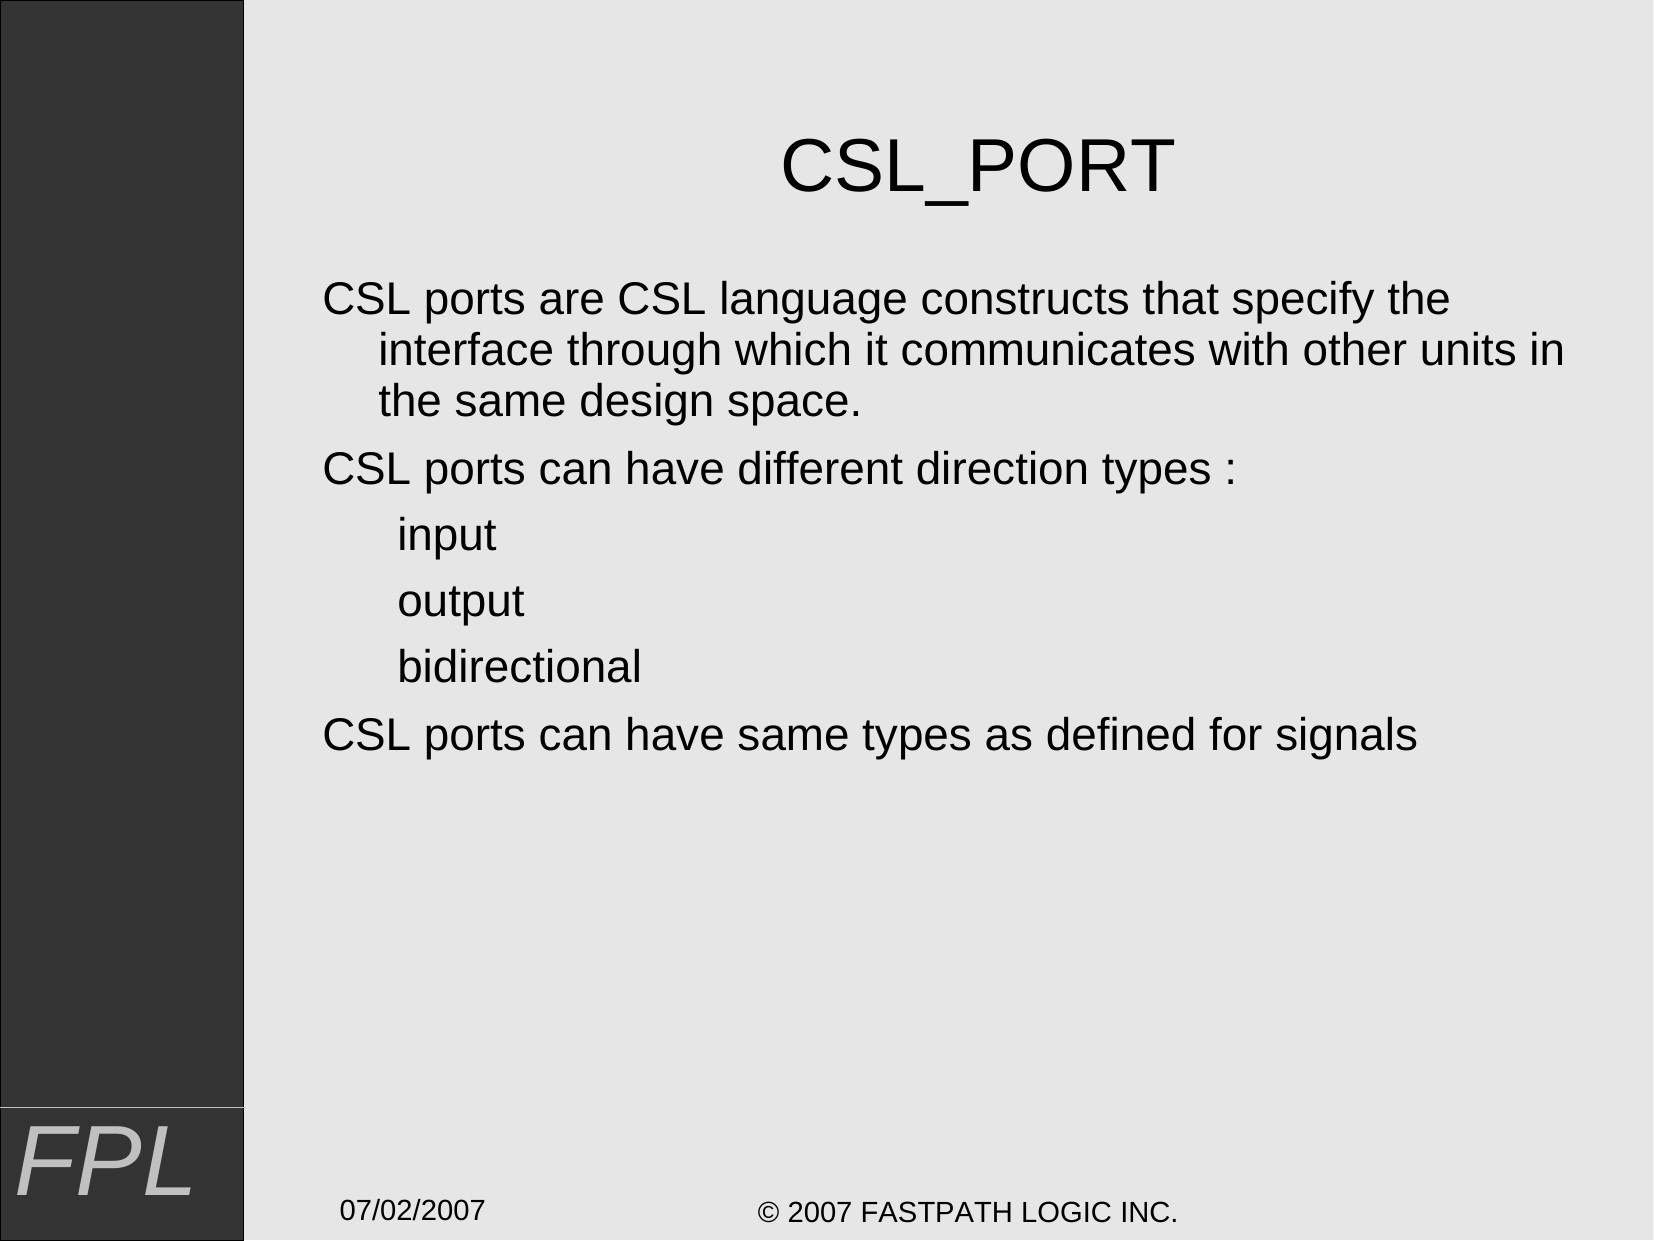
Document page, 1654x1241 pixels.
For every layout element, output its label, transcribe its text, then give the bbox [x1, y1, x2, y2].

title CSL_PORT [427, 57, 1530, 272]
list CSL ports are CSL language constructs that specify the interface through which it communicates with other units in the same design space. CSL ports can have different direction types : input output bidirectional CSL ports can have same types as defined for signals [322, 272, 1635, 1179]
